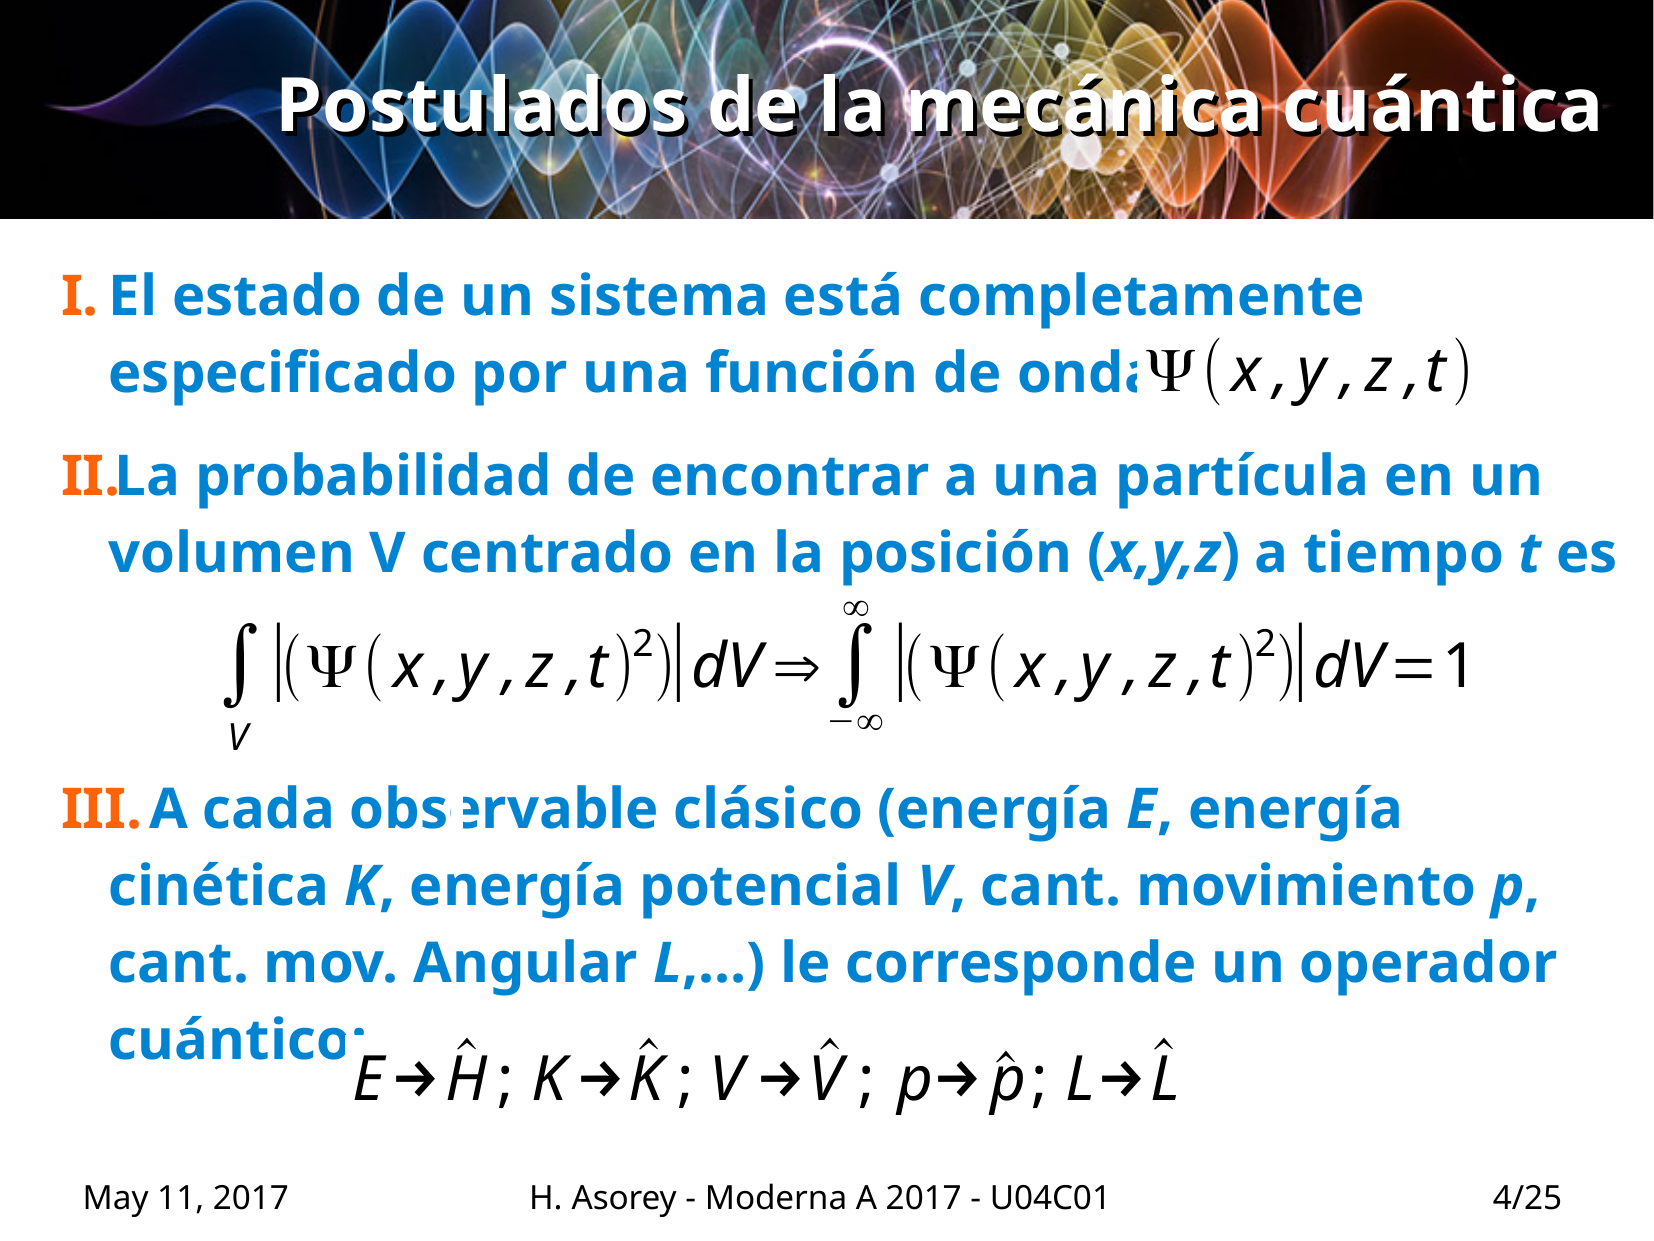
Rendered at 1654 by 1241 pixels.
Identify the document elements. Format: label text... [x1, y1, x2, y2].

title Postulados de la mecánica cuántica [45, 15, 1606, 191]
picture [0, 0, 1654, 219]
chart [345, 1035, 1187, 1116]
list El estado de un sistema está completamente especificado por una función de onda La probabilidad de encontrar a una partícula en un volumen V centrado en la posición (x,y,z) a tiempo t es A cada observable clásico (energía E, energía cinética K, energía potencial V, cant. movimiento p, cant. mov. Angular L,…) le corresponde un operador cuántico: [45, 255, 1621, 1156]
chart [1137, 330, 1479, 408]
chart [208, 600, 1471, 829]
